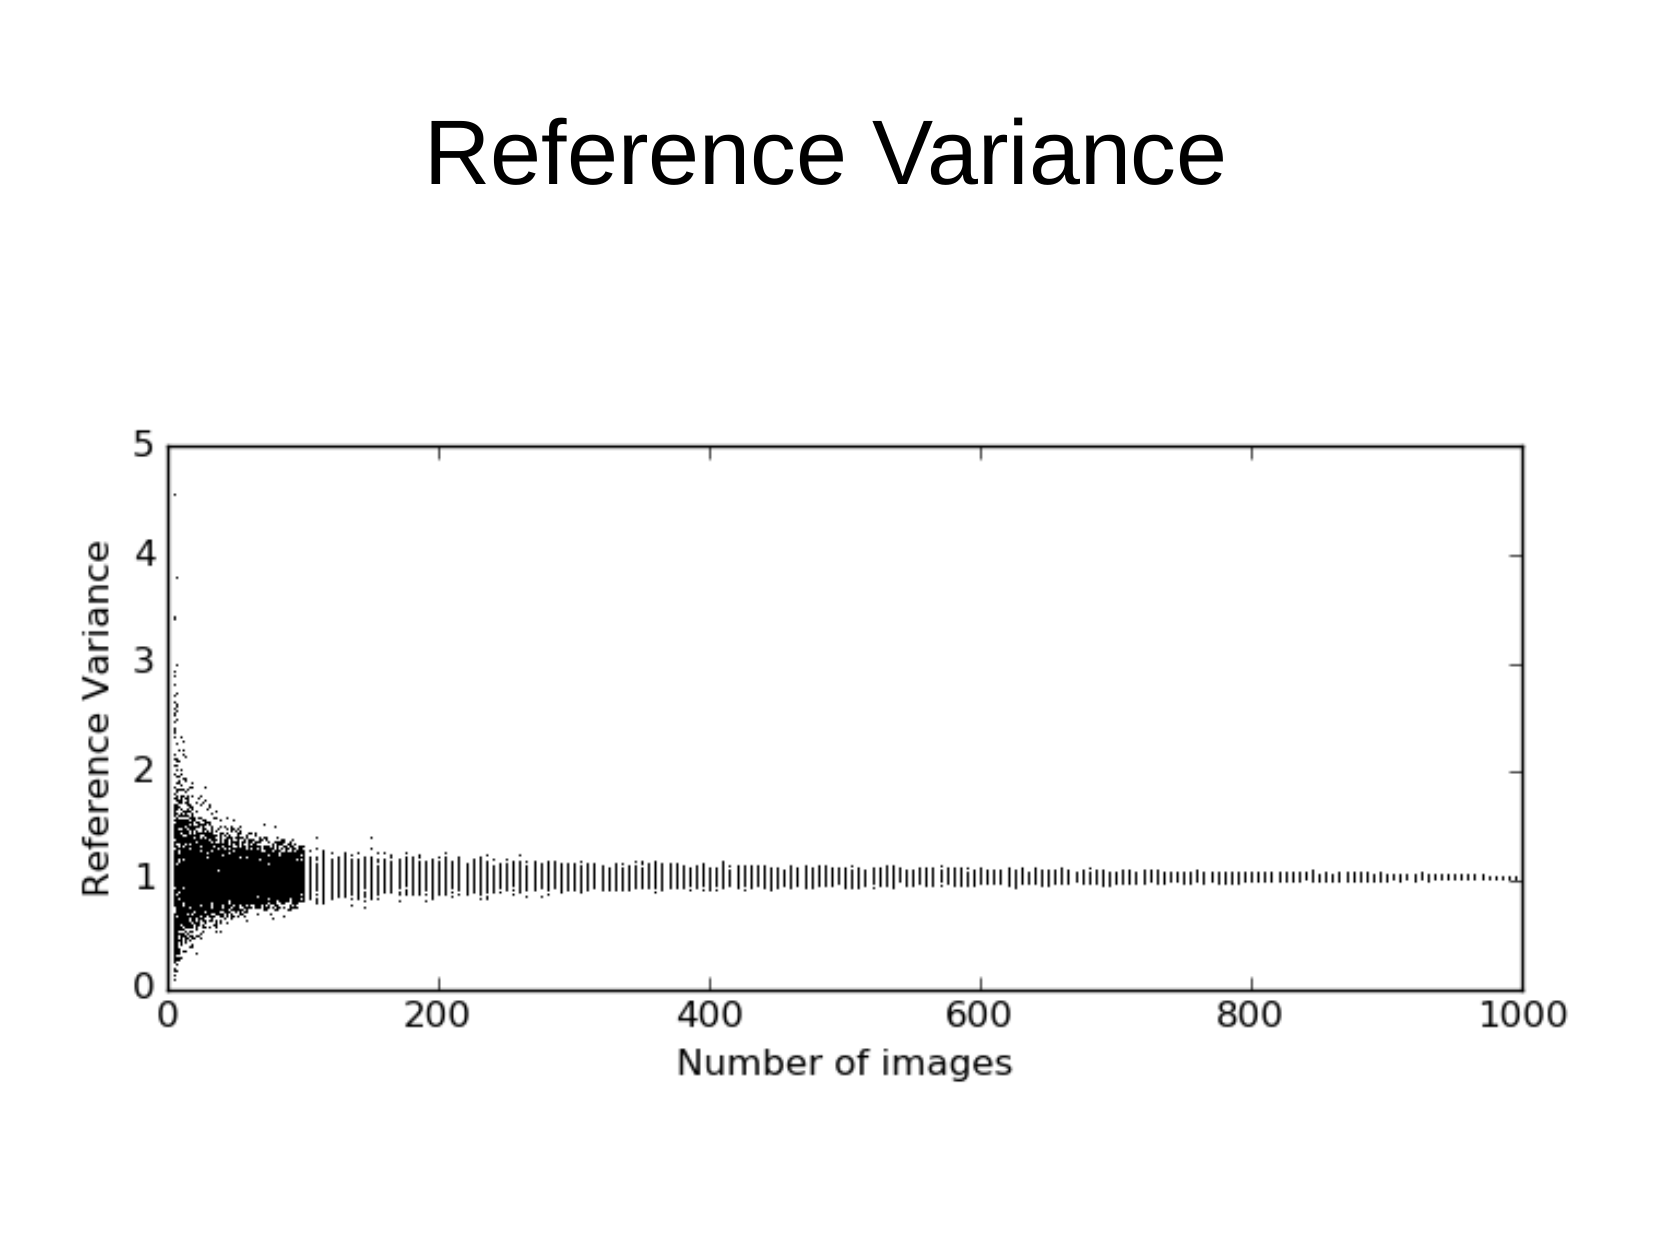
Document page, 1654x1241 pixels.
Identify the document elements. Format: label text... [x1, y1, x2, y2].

picture [63, 409, 1590, 1104]
title Reference Variance [82, 49, 1571, 257]
